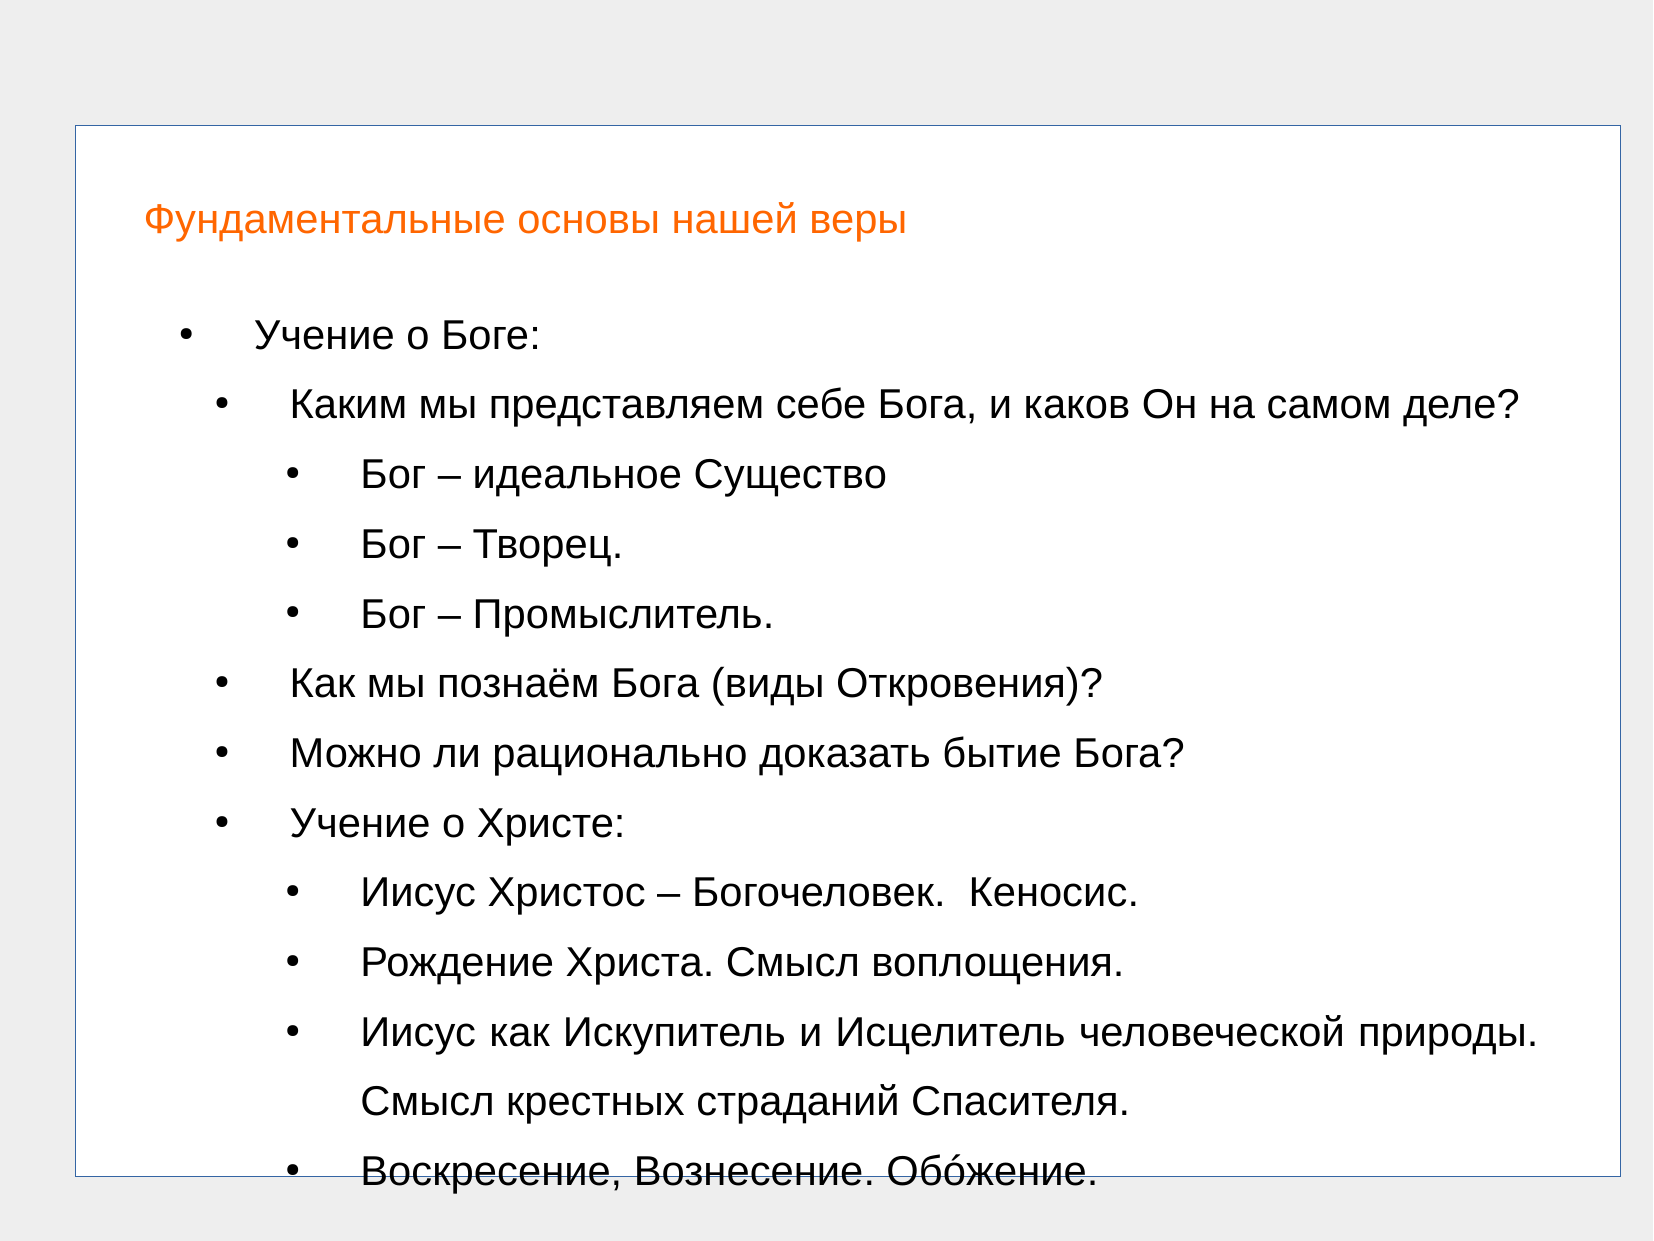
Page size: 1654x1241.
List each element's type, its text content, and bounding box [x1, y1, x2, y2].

text_box [75, 125, 1621, 1177]
subtitle Фундаментальные основы нашей веры Учение о Боге: Каким мы представляем себе Бога, и каков Он на самом деле? Бог – идеальное Существо Бог – Творец. Бог – Промыслитель. Как мы познаём Бога (виды Откровения)? Можно ли рационально доказать бытие Бога? Учение о Христе: Иисус Христос – Богочеловек. Кеносис. Рождение Христа. Смысл воплощения. Иисус как Искупитель и Исцелитель человеческой природы. Смысл крестных страданий Спасителя. Воскресение, Вознесение. Обóжение. [143, 195, 1539, 1185]
